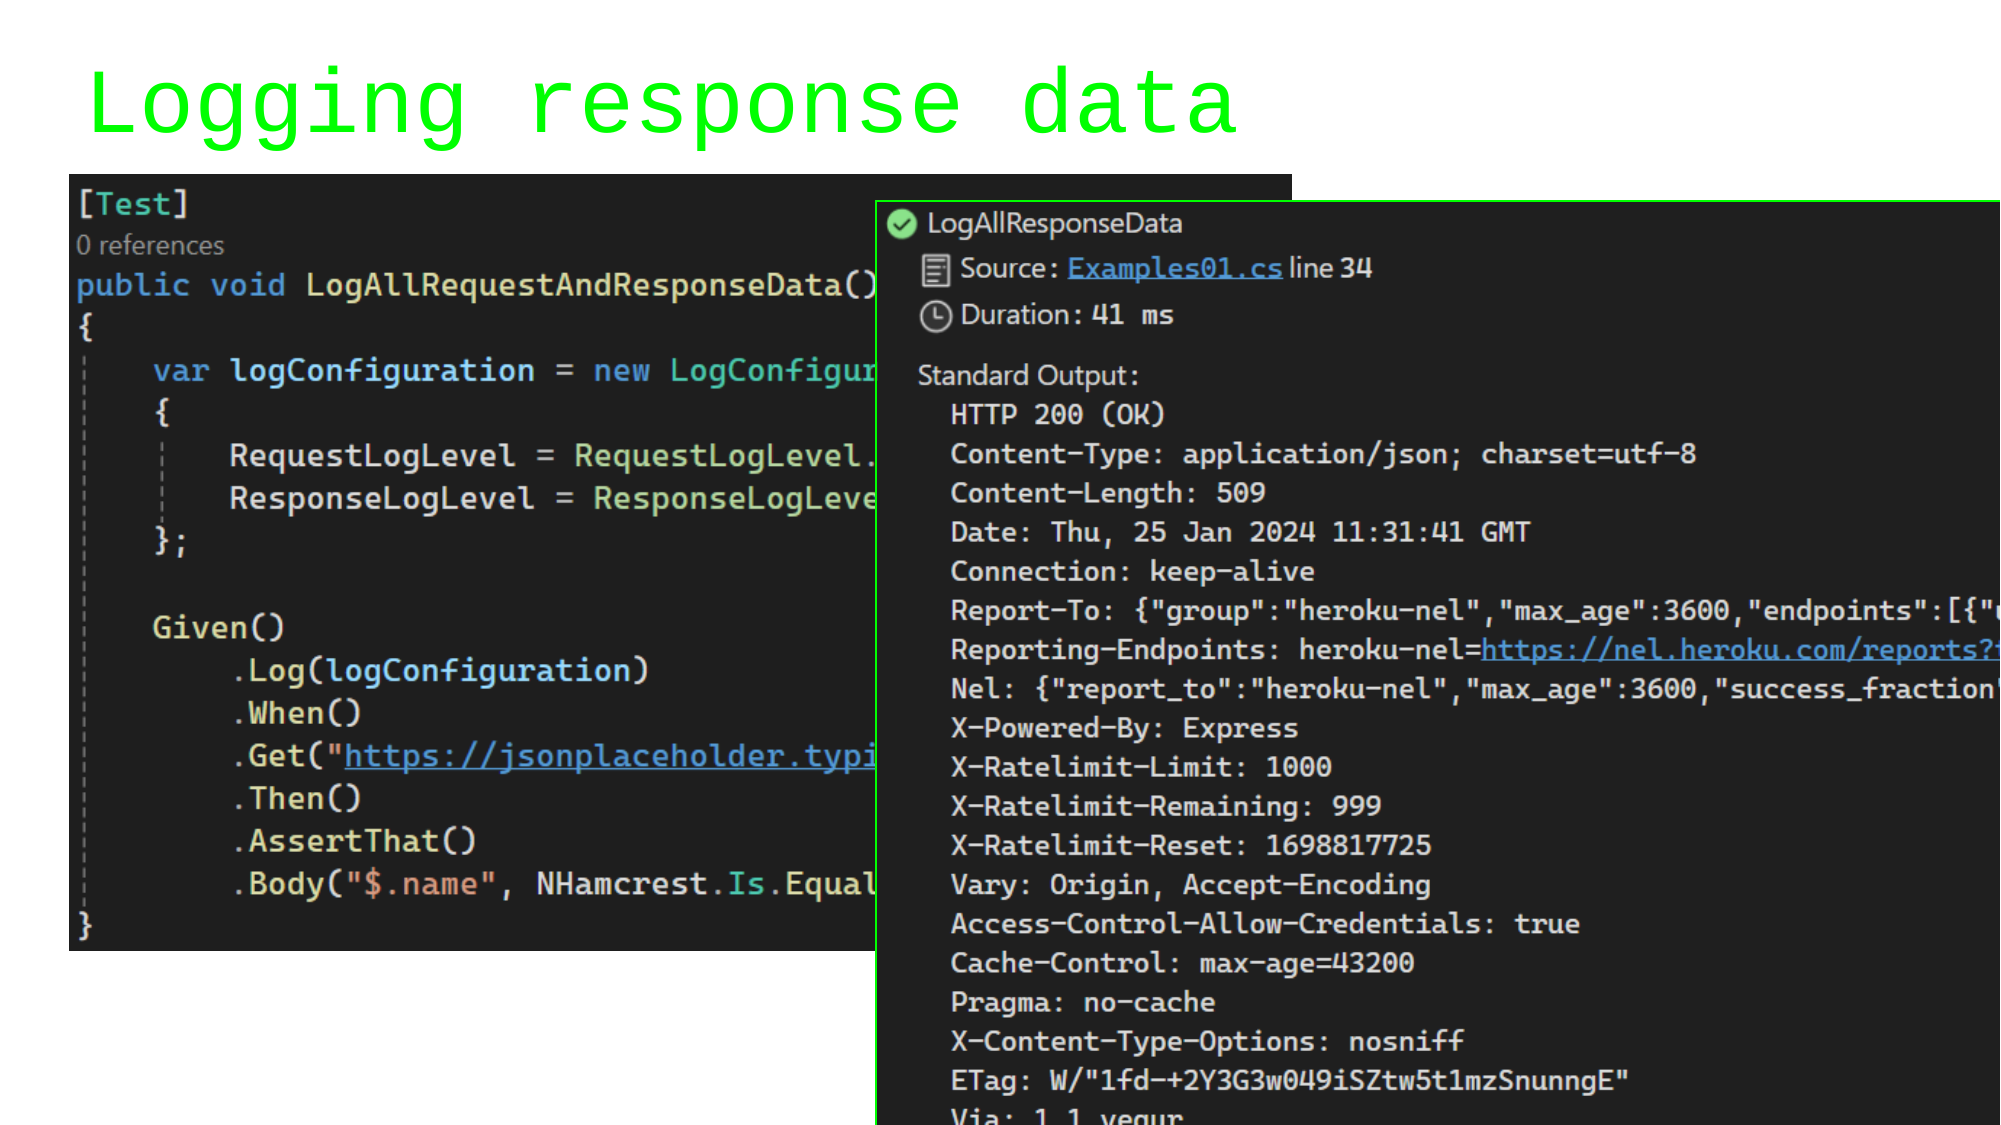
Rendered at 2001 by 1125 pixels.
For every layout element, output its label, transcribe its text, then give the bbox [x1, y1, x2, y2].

picture [876, 201, 2000, 1125]
picture [69, 174, 1292, 951]
title Logging response data [69, 33, 1522, 172]
